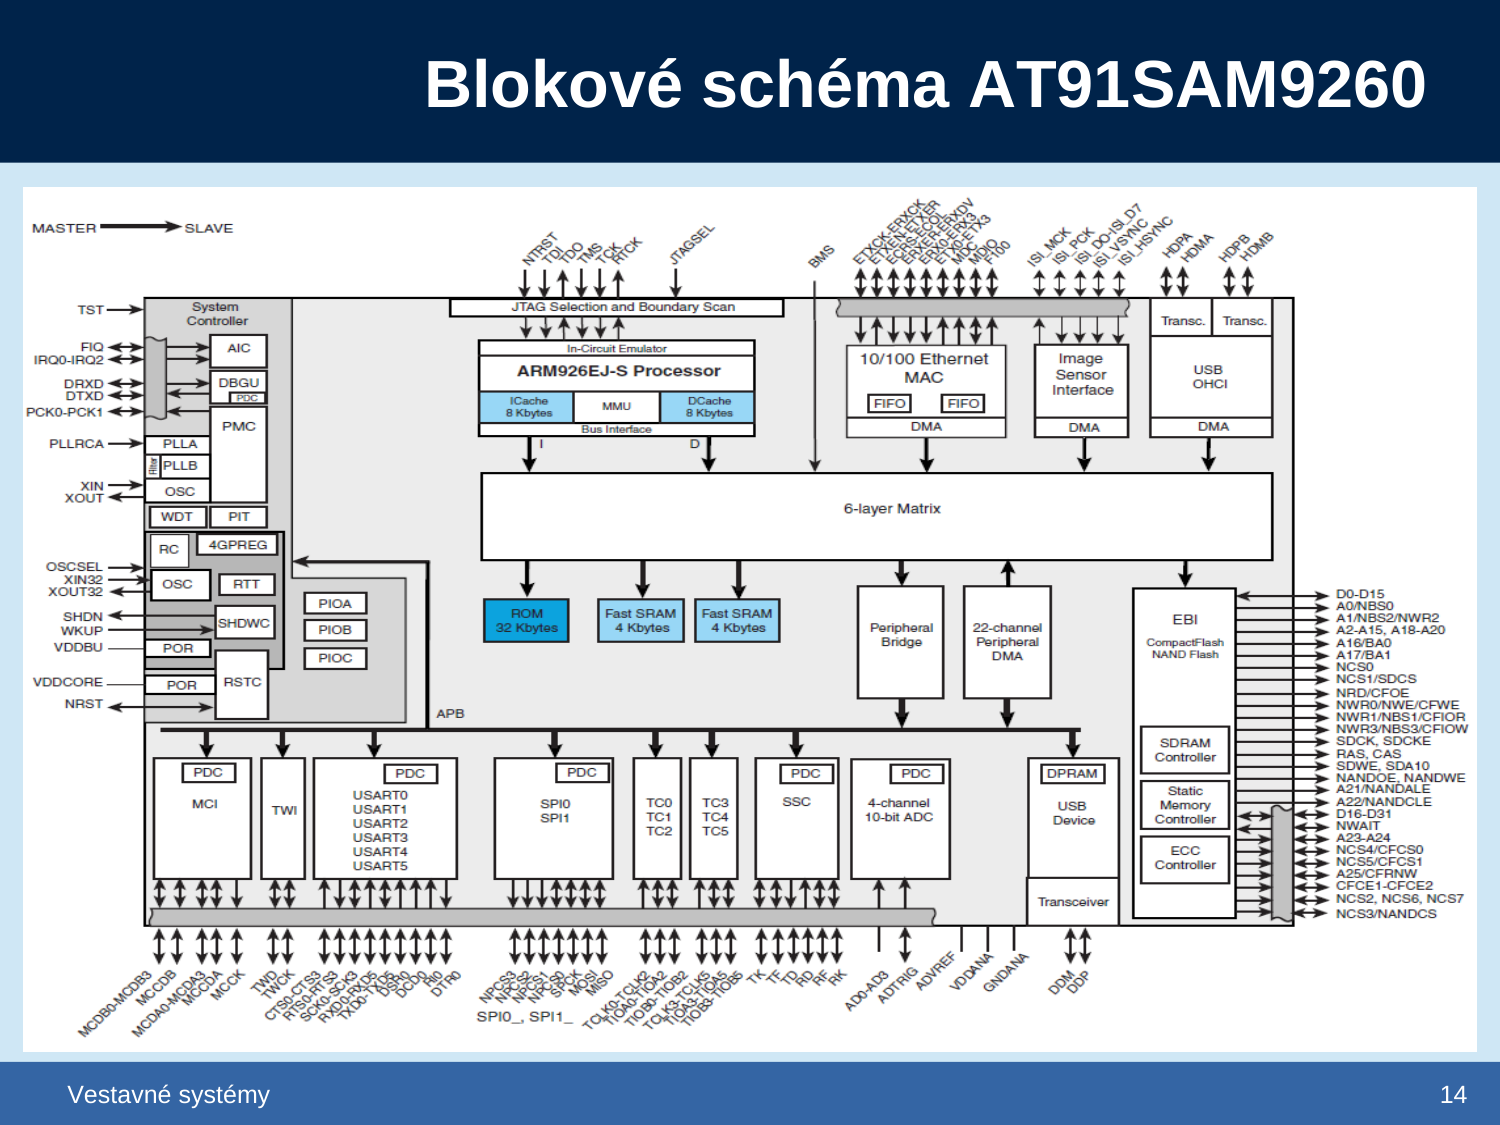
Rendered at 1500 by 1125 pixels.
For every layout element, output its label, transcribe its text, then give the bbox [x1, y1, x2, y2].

picture [23, 187, 1477, 1052]
title Blokové schéma AT91SAM9260 [47, 0, 1443, 164]
